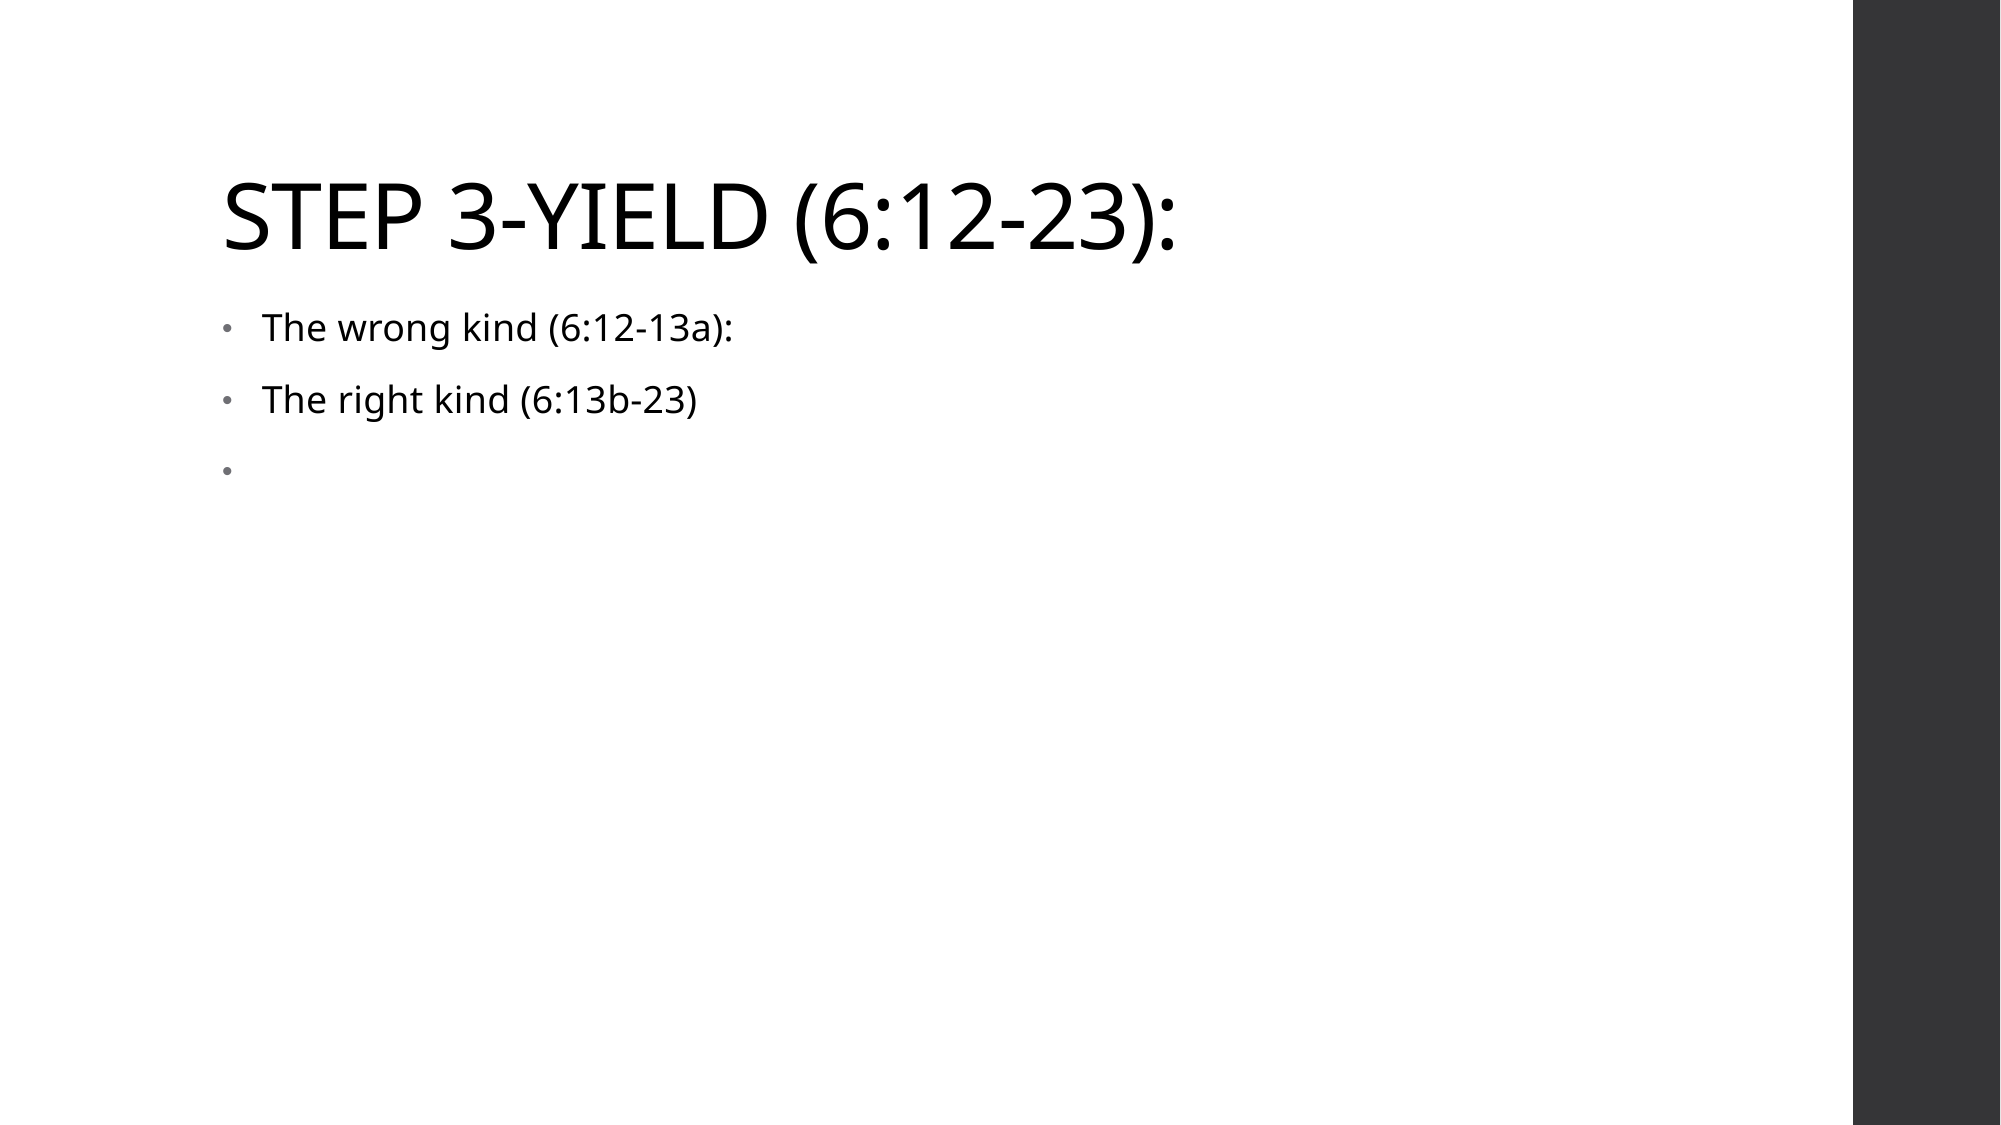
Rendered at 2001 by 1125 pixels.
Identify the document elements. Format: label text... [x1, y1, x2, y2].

list The wrong kind (6:12-13a): The right kind (6:13b-23) [206, 299, 1617, 1014]
title STEP 3-YIELD (6:12-23): [206, 60, 1797, 278]
